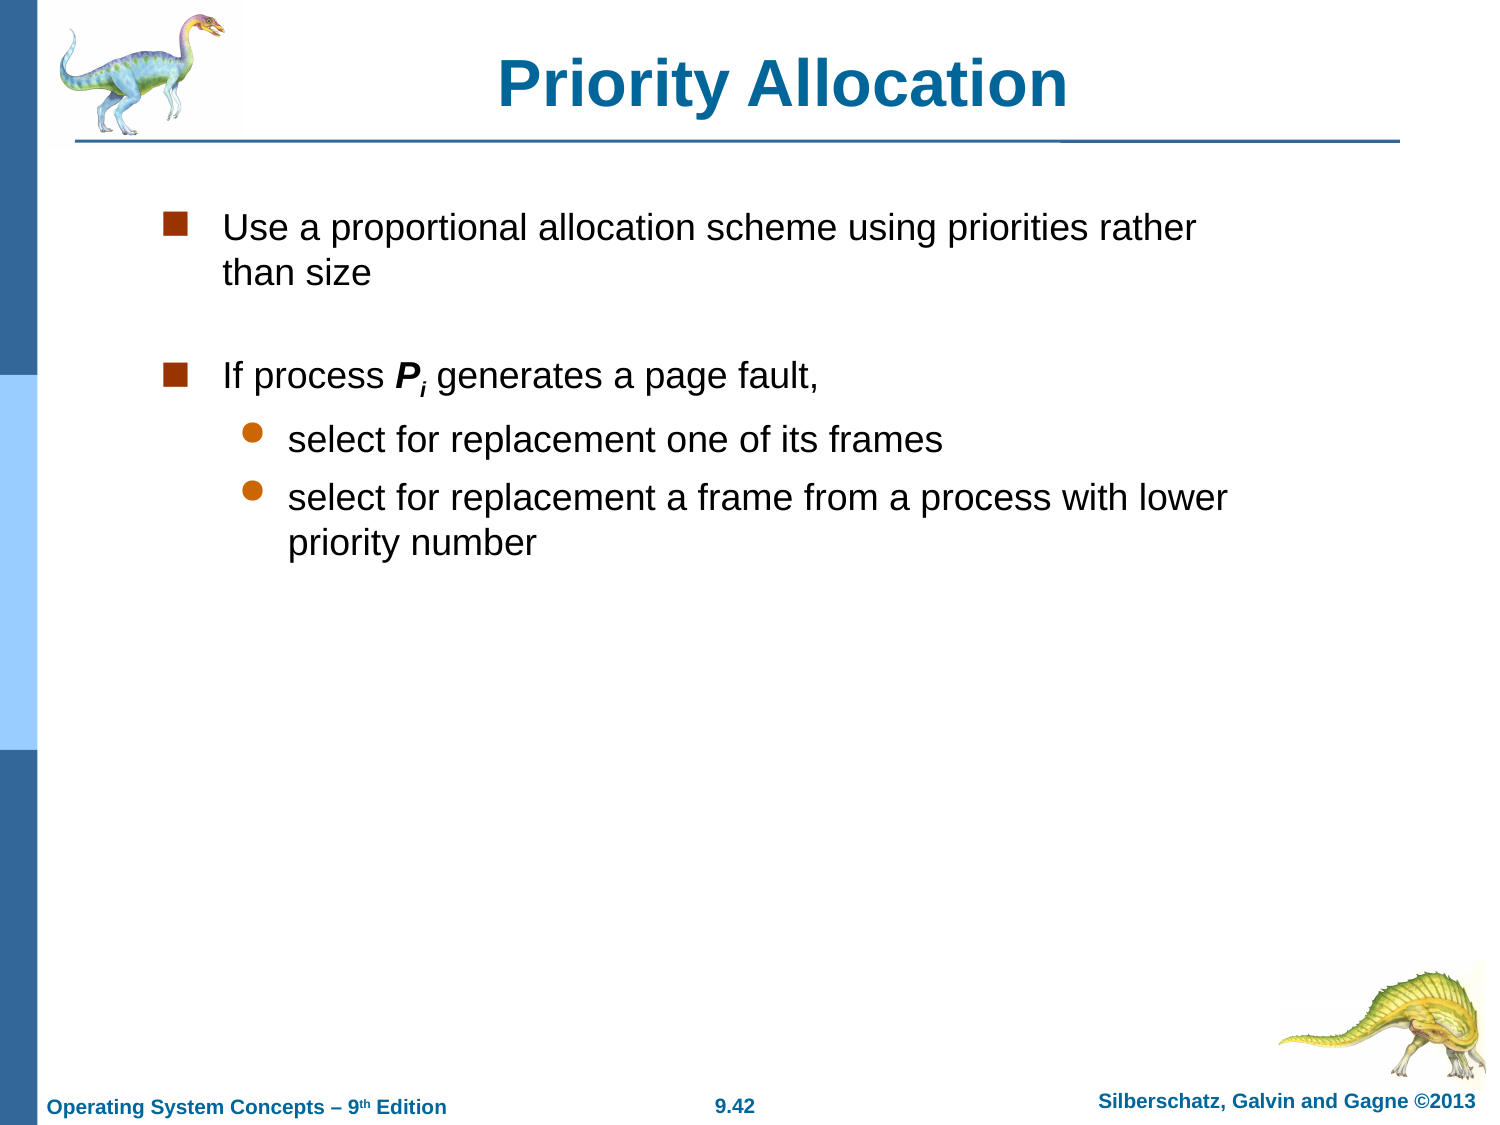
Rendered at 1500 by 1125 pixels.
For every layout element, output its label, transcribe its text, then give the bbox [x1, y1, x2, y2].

picture [1275, 959, 1486, 1090]
picture [46, 0, 243, 149]
title Priority Allocation [142, 33, 1425, 128]
list Use a proportional allocation scheme using priorities rather than size If process Pi generates a page fault, select for replacement one of its frames select for replacement a frame from a process with lower priority number [151, 195, 1275, 917]
